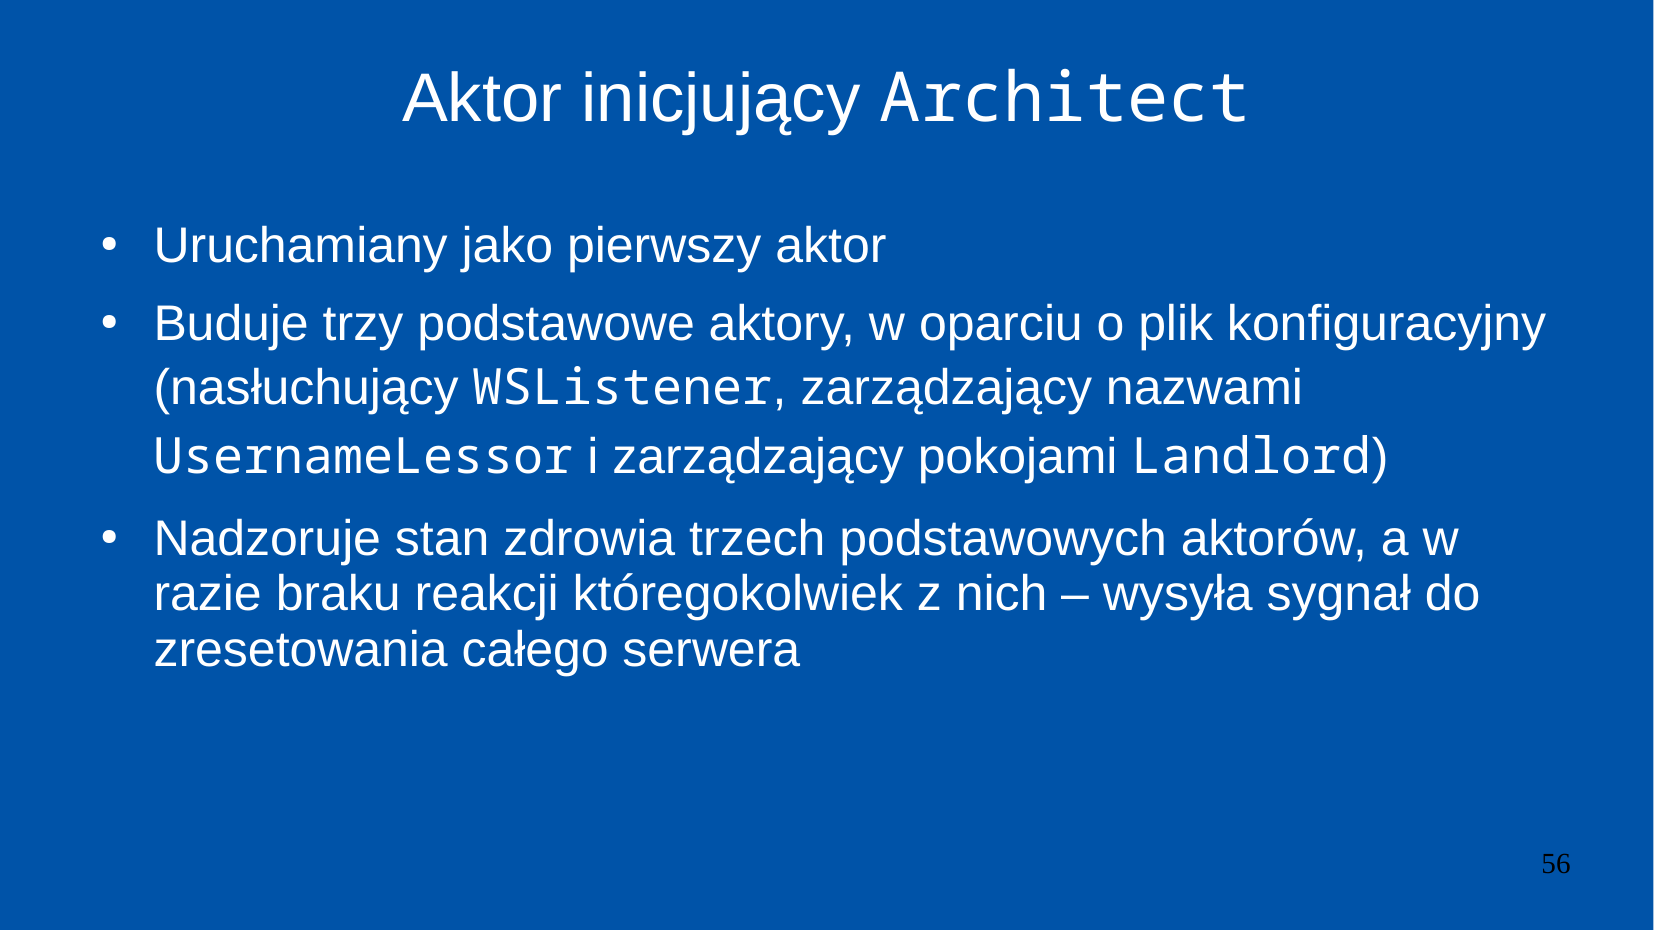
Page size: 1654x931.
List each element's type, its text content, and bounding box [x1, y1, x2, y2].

title Aktor inicjujący Architect [389, 35, 1264, 154]
list Uruchamiany jako pierwszy aktor Buduje trzy podstawowe aktory, w oparciu o plik konfiguracyjny (nasłuchujący WSListener, zarządzający nazwami UsernameLessor i zarządzający pokojami Landlord) Nadzoruje stan zdrowia trzech podstawowych aktorów, a w razie braku reakcji któregokolwiek z nich – wysyła sygnał do zresetowania całego serwera [82, 217, 1571, 758]
